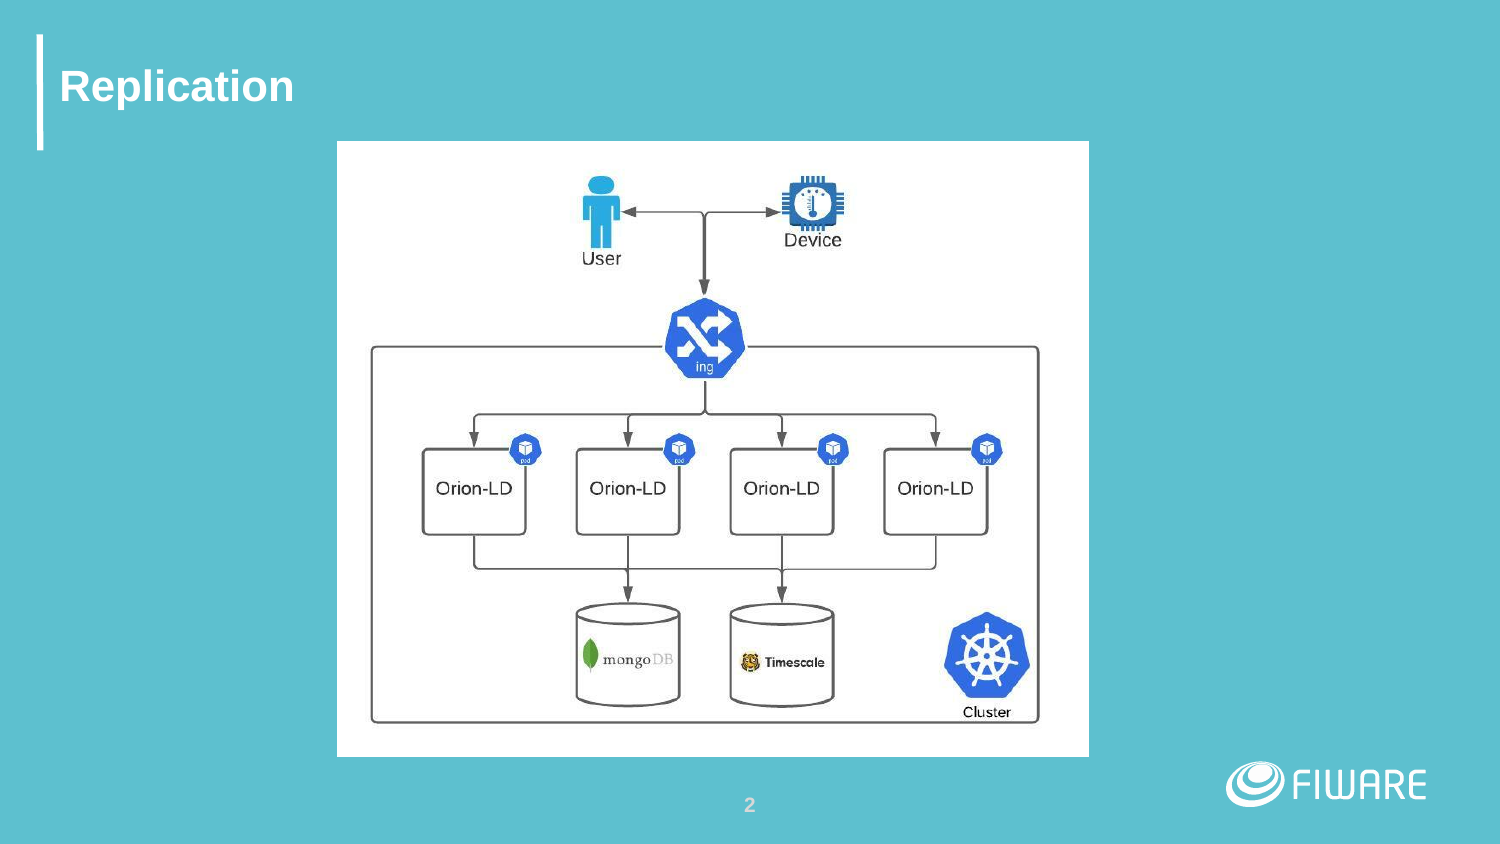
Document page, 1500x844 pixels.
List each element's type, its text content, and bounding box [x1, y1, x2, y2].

slide_number 1 [665, 782, 835, 827]
picture [1215, 747, 1439, 817]
picture [337, 141, 1089, 757]
title Replication [48, 51, 1429, 117]
